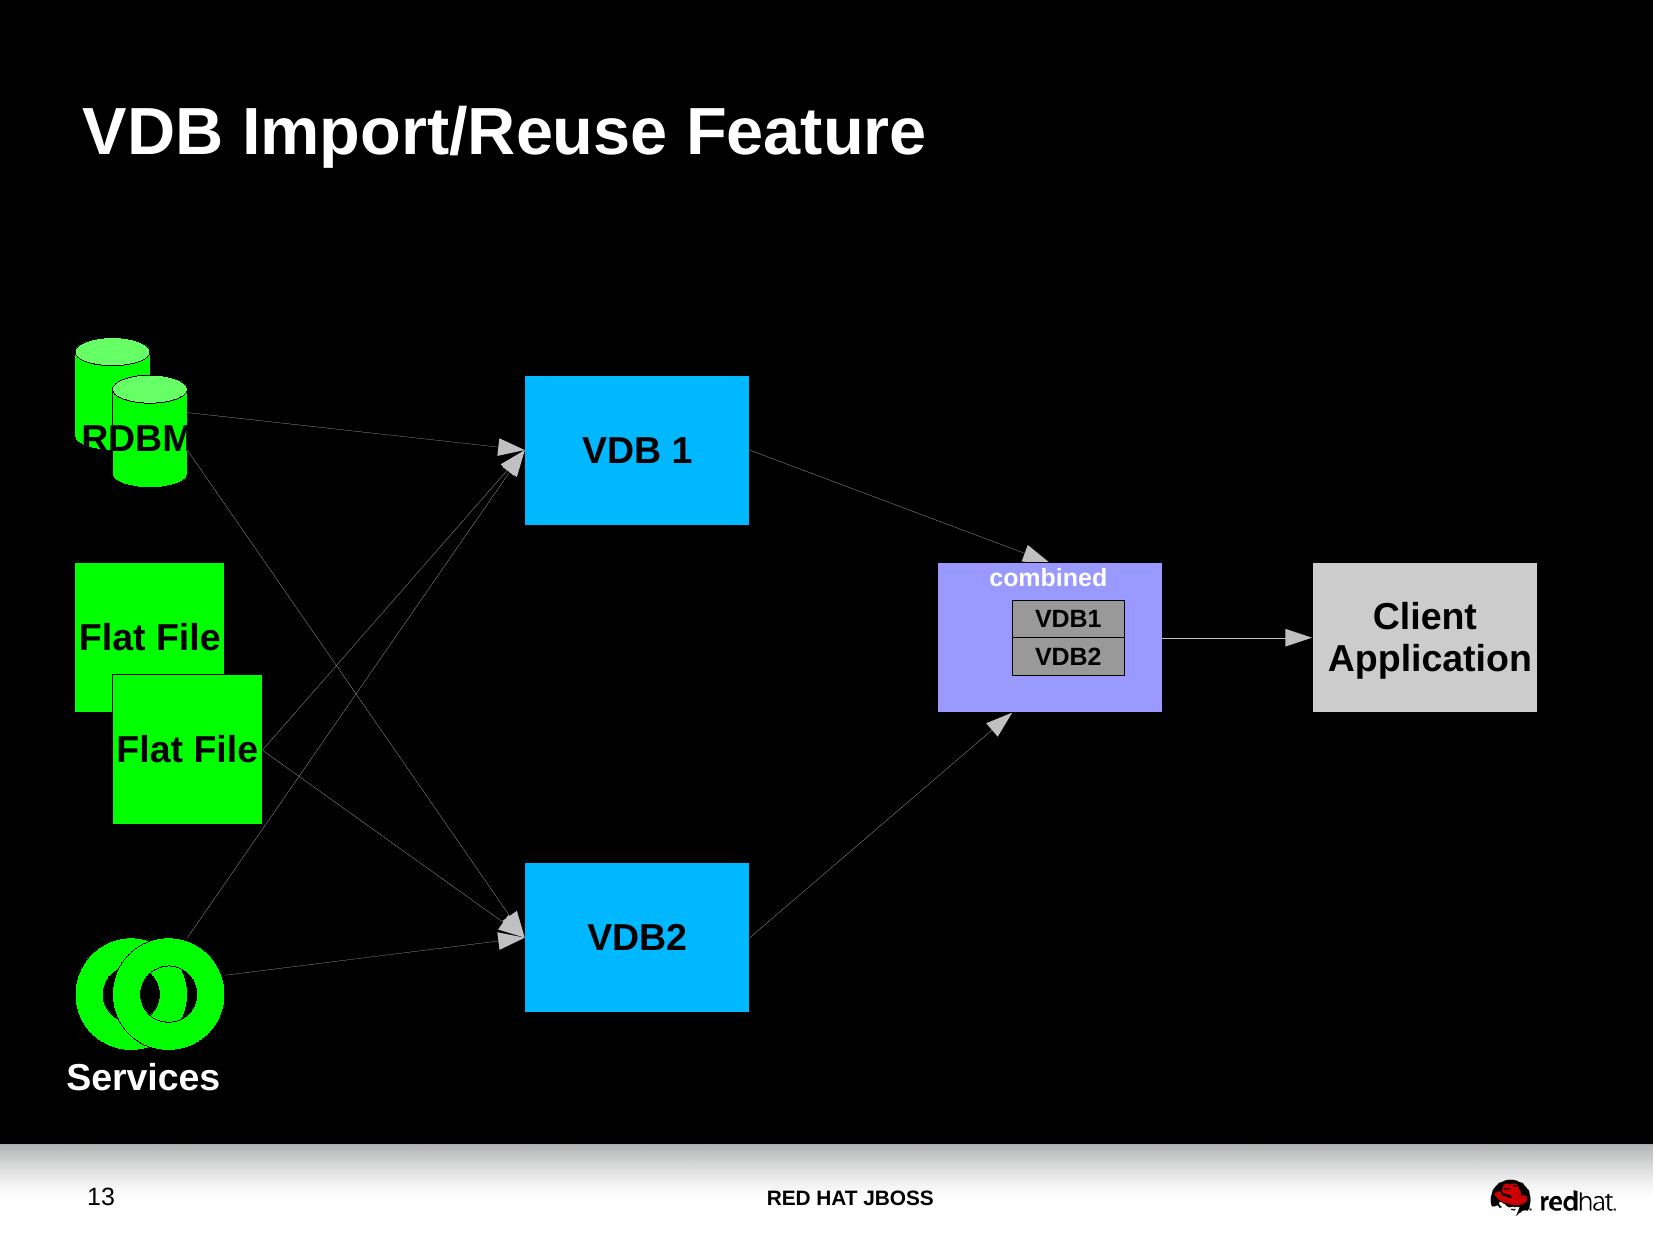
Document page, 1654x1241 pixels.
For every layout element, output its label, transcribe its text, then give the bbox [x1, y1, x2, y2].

text_box VDB2 [524, 862, 750, 1013]
text_box [89, 441, 100, 450]
text_box Services [51, 1049, 236, 1107]
text_box Flat File [74, 562, 225, 713]
picture [0, 1144, 1653, 1241]
text_box RDBMS [116, 429, 128, 447]
title VDB Import/Reuse Feature [82, 37, 1571, 226]
text_box [74, 352, 151, 451]
text_box [937, 562, 1163, 713]
text_box VDB1 [1012, 600, 1125, 637]
text_box combined [974, 556, 1123, 600]
text_box VDB2 [1012, 637, 1125, 676]
text_box Client Application [1312, 562, 1538, 713]
text_box VDB 1 [524, 375, 750, 526]
text_box [74, 937, 225, 1049]
text_box RDBMS [112, 391, 188, 488]
text_box [89, 429, 101, 437]
text_box Flat File [112, 674, 263, 825]
